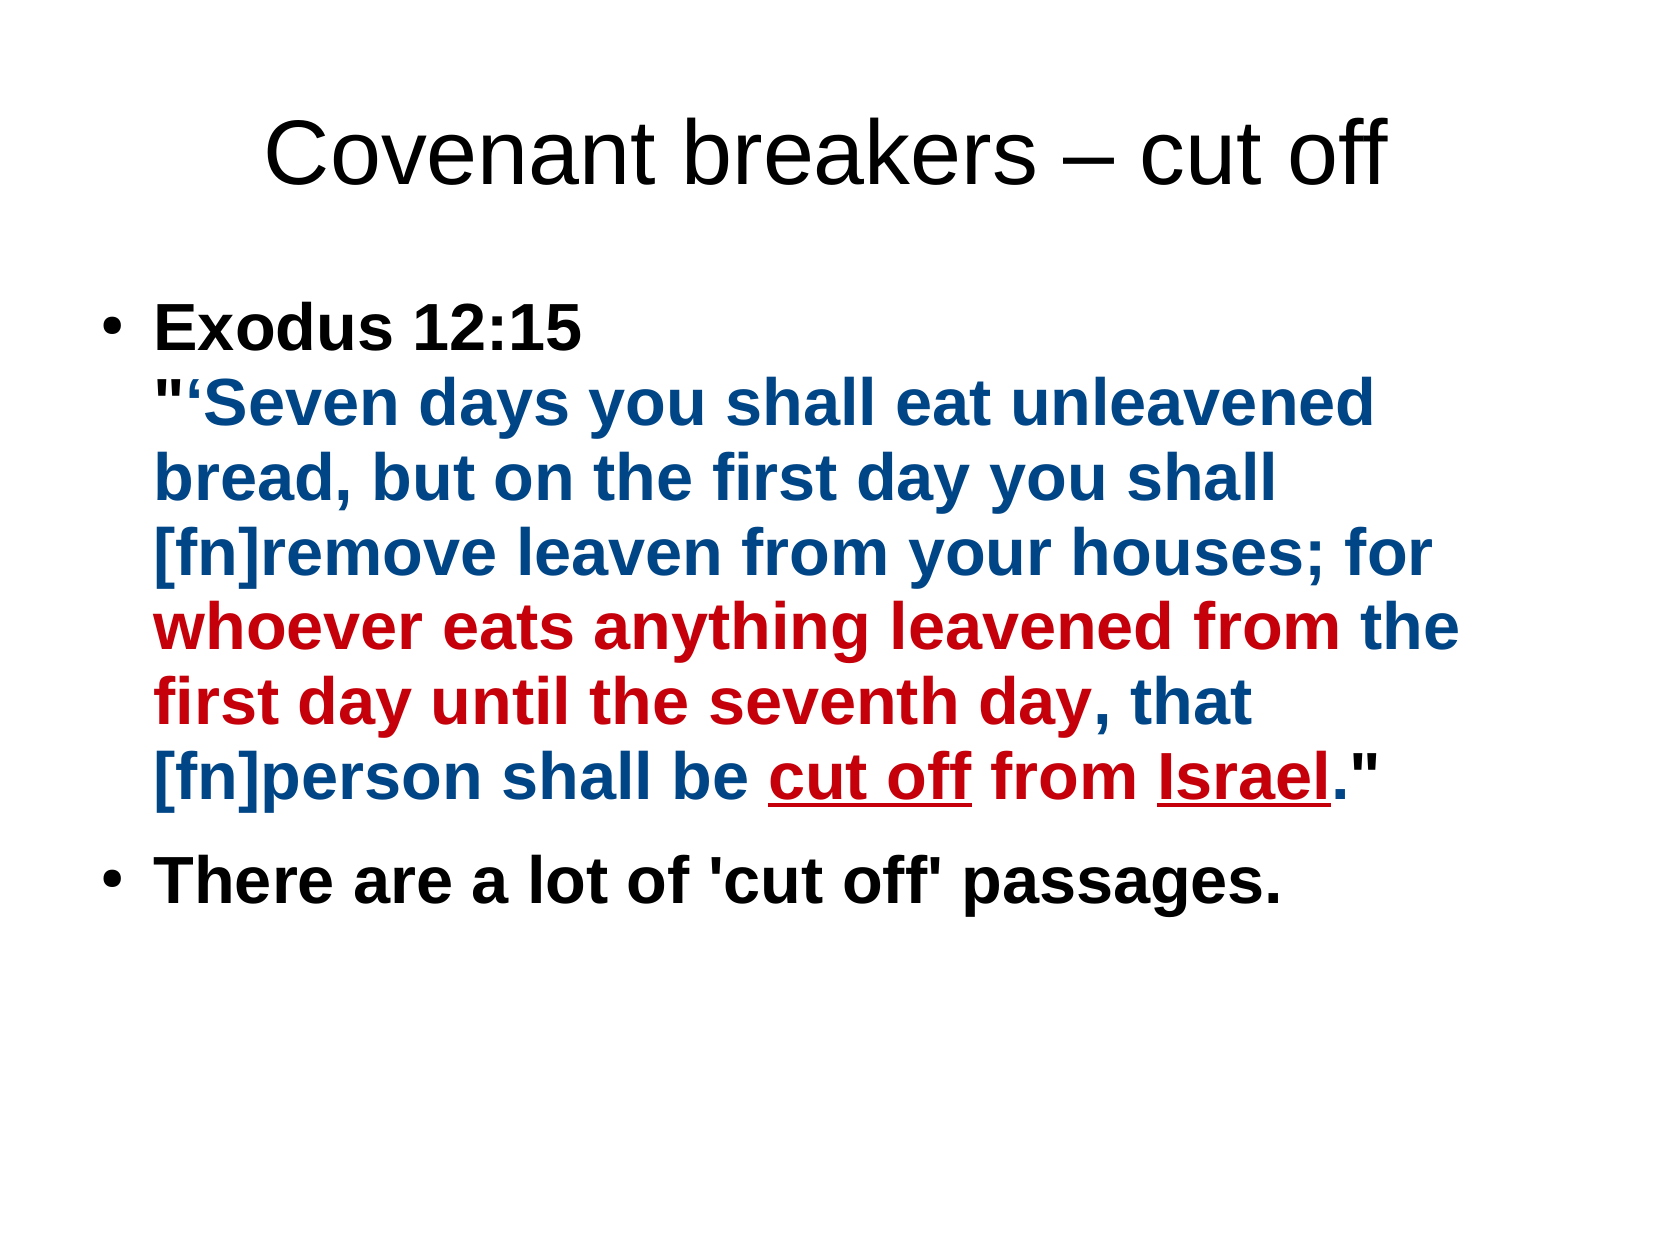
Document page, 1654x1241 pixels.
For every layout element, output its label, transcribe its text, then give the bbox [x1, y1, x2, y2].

list Exodus 12:15 "‘Seven days you shall eat unleavened bread, but on the first day you shall [fn]remove leaven from your houses; for whoever eats anything leavened from the first day until the seventh day, that [fn]person shall be cut off from Israel." There are a lot of 'cut off' passages. [82, 290, 1571, 1109]
title Covenant breakers – cut off [82, 49, 1571, 257]
